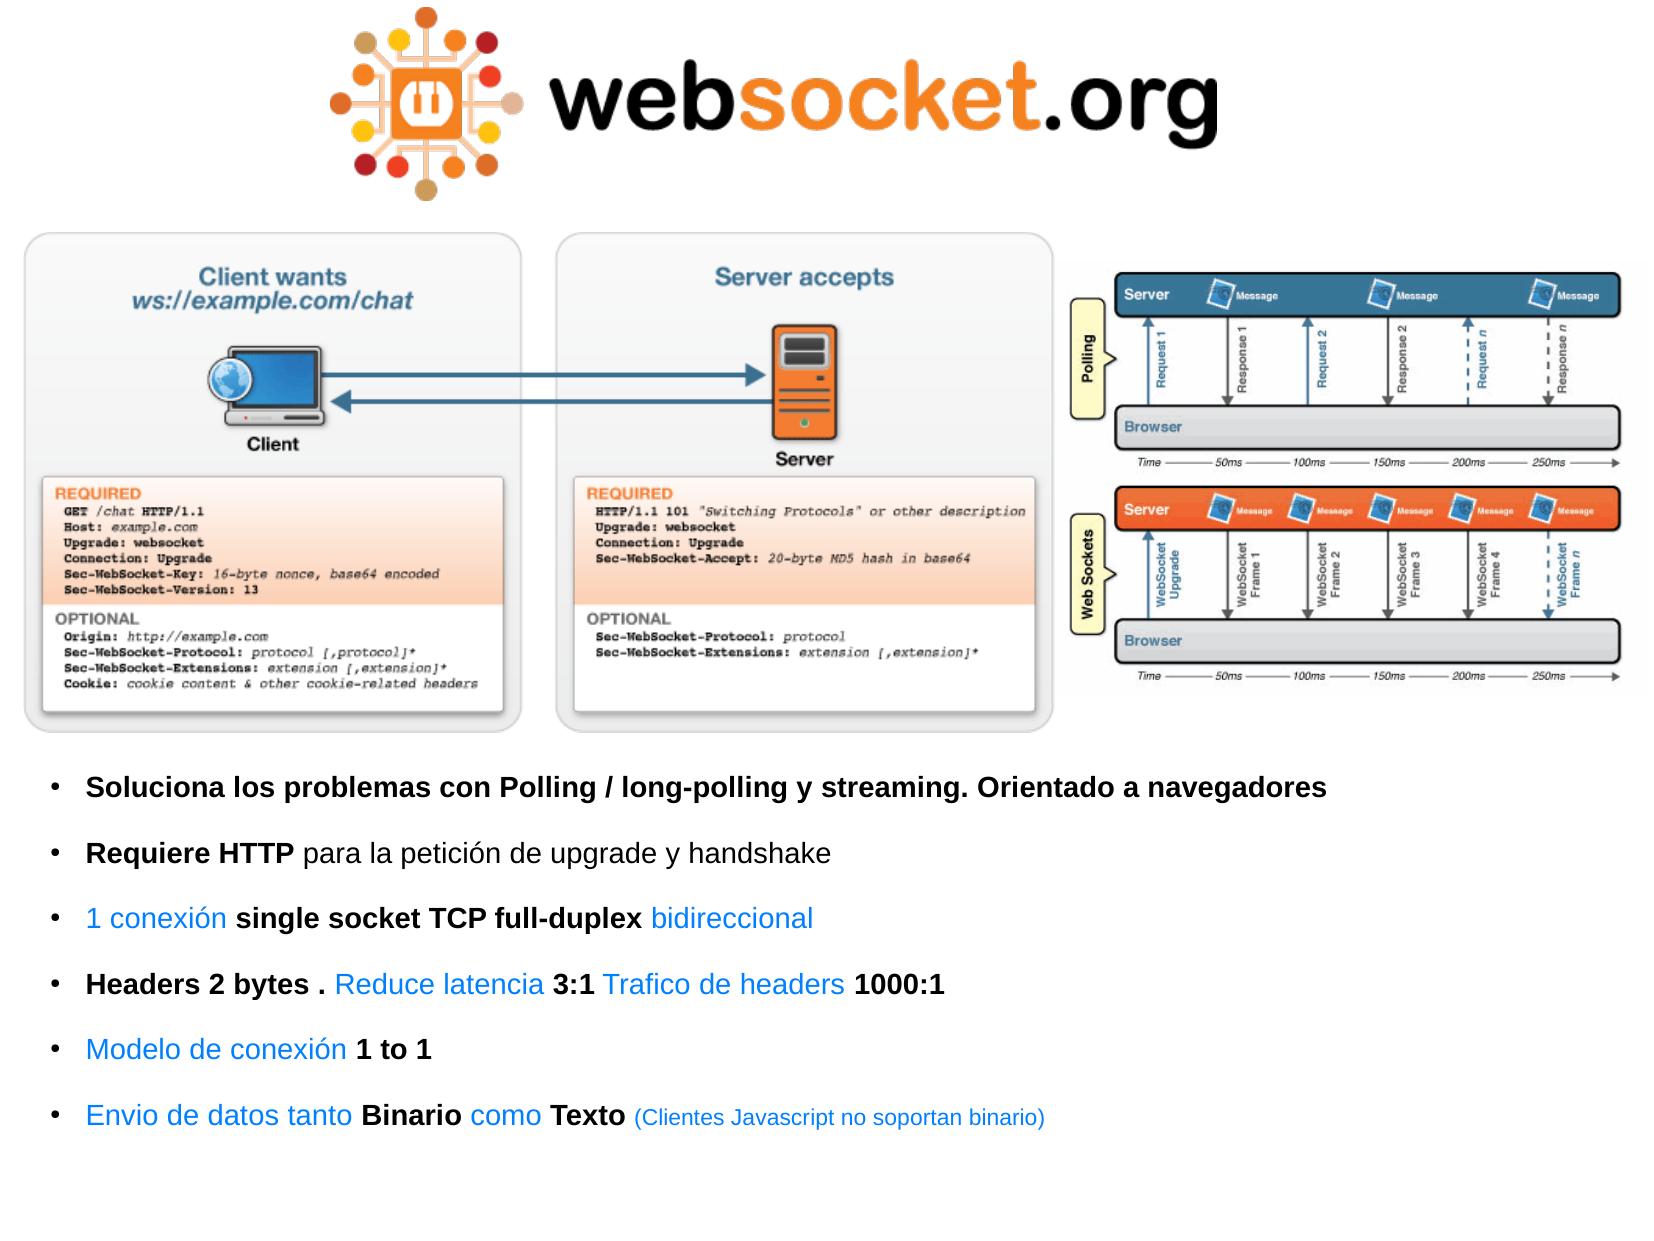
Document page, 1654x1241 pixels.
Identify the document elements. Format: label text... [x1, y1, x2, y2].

text_box Soluciona los problemas con Polling / long-polling y streaming. Orientado a navegadores Requiere HTTP para la petición de upgrade y handshake 1 conexión single socket TCP full-duplex bidireccional Headers 2 bytes . Reduce latencia 3:1 Trafico de headers 1000:1 Modelo de conexión 1 to 1 Envio de datos tanto Binario como Texto (Clientes Javascript no soportan binario) [35, 763, 1607, 1167]
picture [23, 232, 1650, 733]
picture [330, 7, 1217, 201]
